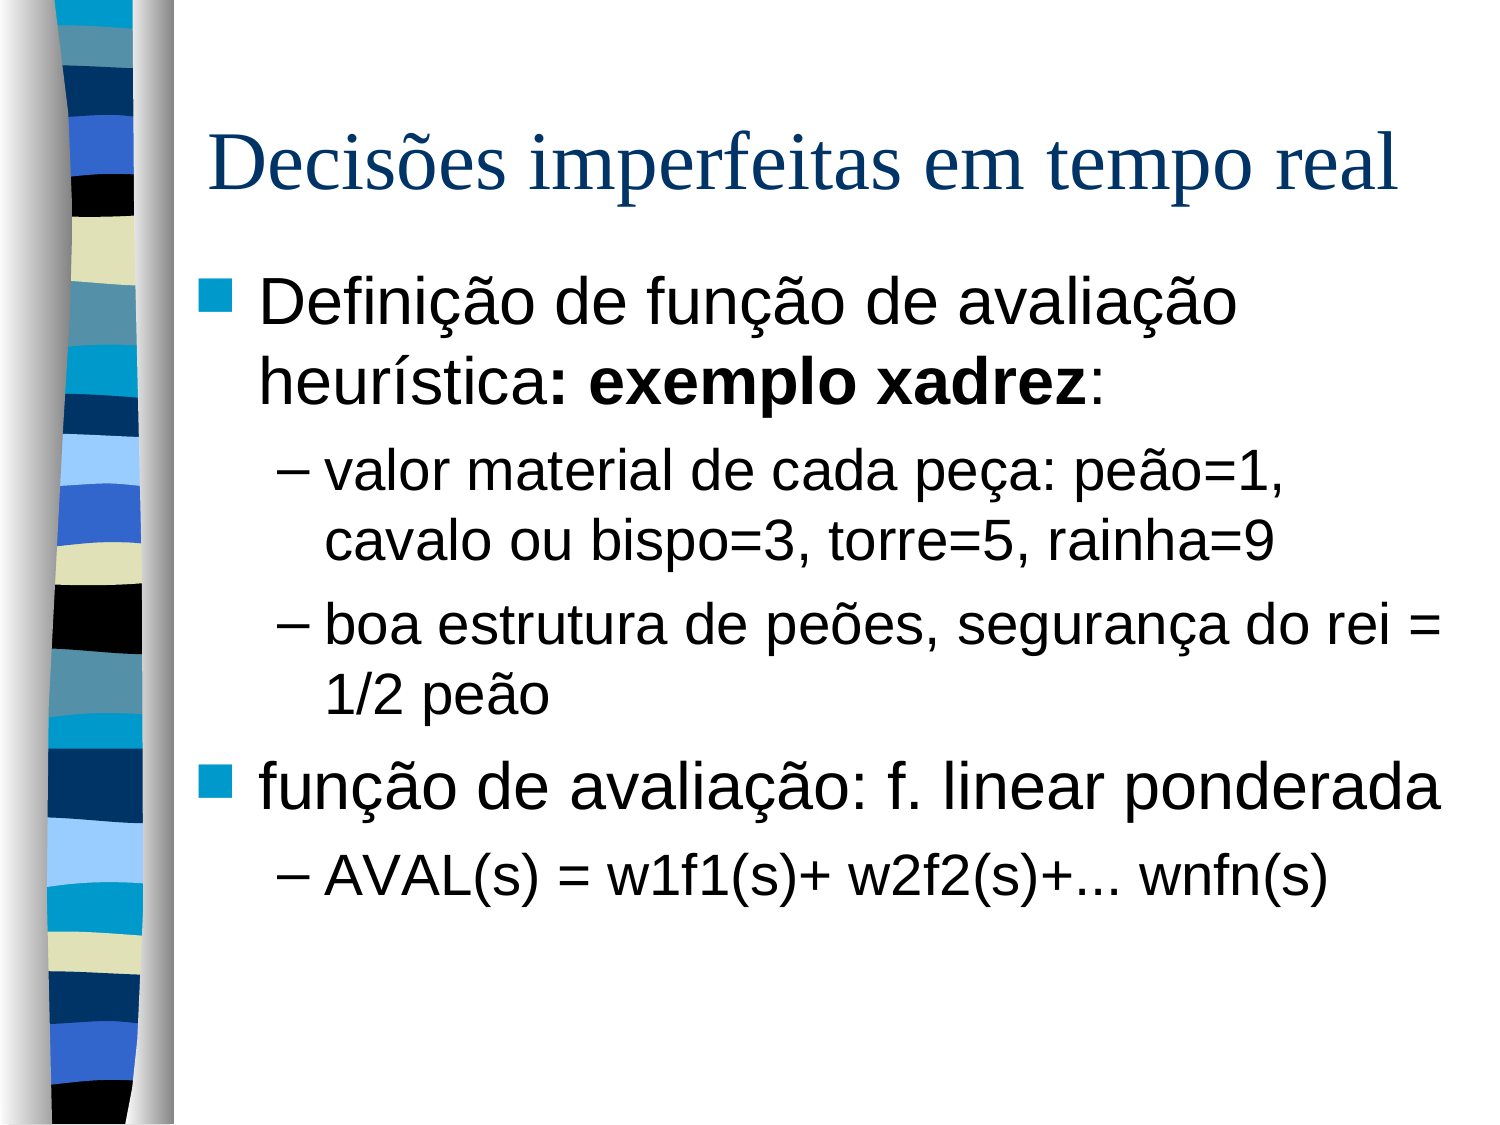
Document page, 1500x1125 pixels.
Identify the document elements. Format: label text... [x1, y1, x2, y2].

list Definição de função de avaliação heurística: exemplo xadrez: valor material de cada peça: peão=1, cavalo ou bispo=3, torre=5, rainha=9 boa estrutura de peões, segurança do rei = 1/2 peão função de avaliação: f. linear ponderada AVAL(s) = w1f1(s)+ w2f2(s)+... wnfn(s) [187, 249, 1471, 925]
title Decisões imperfeitas em tempo real [192, 75, 1468, 238]
